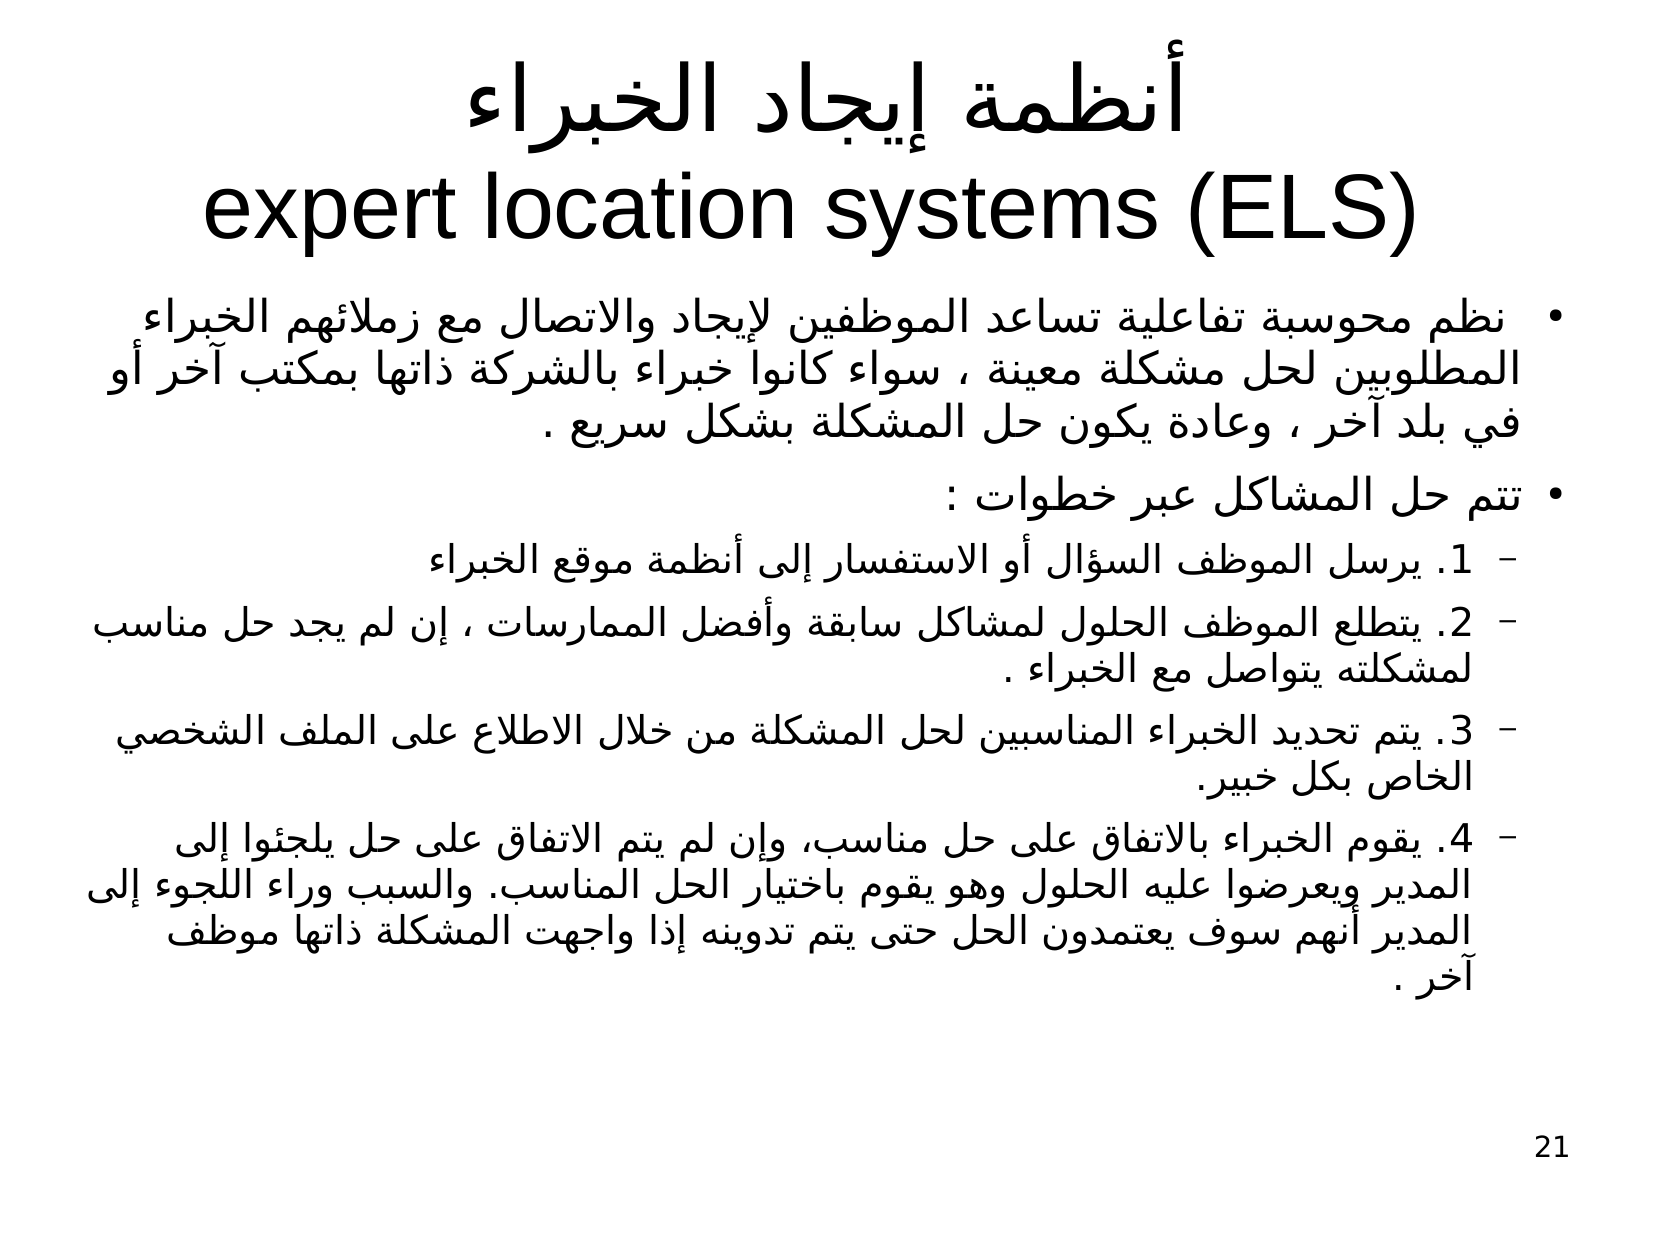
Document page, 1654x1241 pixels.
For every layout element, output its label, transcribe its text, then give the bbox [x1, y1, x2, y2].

list نظم محوسبة تفاعلية تساعد الموظفين لإيجاد والاتصال مع زملائهم الخبراء المطلوبين لحل مشكلة معينة ، سواء كانوا خبراء بالشركة ذاتها بمكتب آخر أو في بلد آخر ، وعادة يكون حل المشكلة بشكل سريع . تتم حل المشاكل عبر خطوات : 1. يرسل الموظف السؤال أو الاستفسار إلى أنظمة موقع الخبراء 2. يتطلع الموظف الحلول لمشاكل سابقة وأفضل الممارسات ، إن لم يجد حل مناسب لمشكلته يتواصل مع الخبراء . 3. يتم تحديد الخبراء المناسبين لحل المشكلة من خلال الاطلاع على الملف الشخصي الخاص بكل خبير. 4. يقوم الخبراء بالاتفاق على حل مناسب، وإن لم يتم الاتفاق على حل يلجئوا إلى المدير ويعرضوا عليه الحلول وهو يقوم باختيار الحل المناسب. والسبب وراء اللجوء إلى المدير أنهم سوف يعتمدون الحل حتى يتم تدوينه إذا واجهت المشكلة ذاتها موظف آخر . [82, 290, 1571, 1010]
title أنظمة إيجاد الخبراء expert location systems (ELS) [82, 41, 1571, 265]
